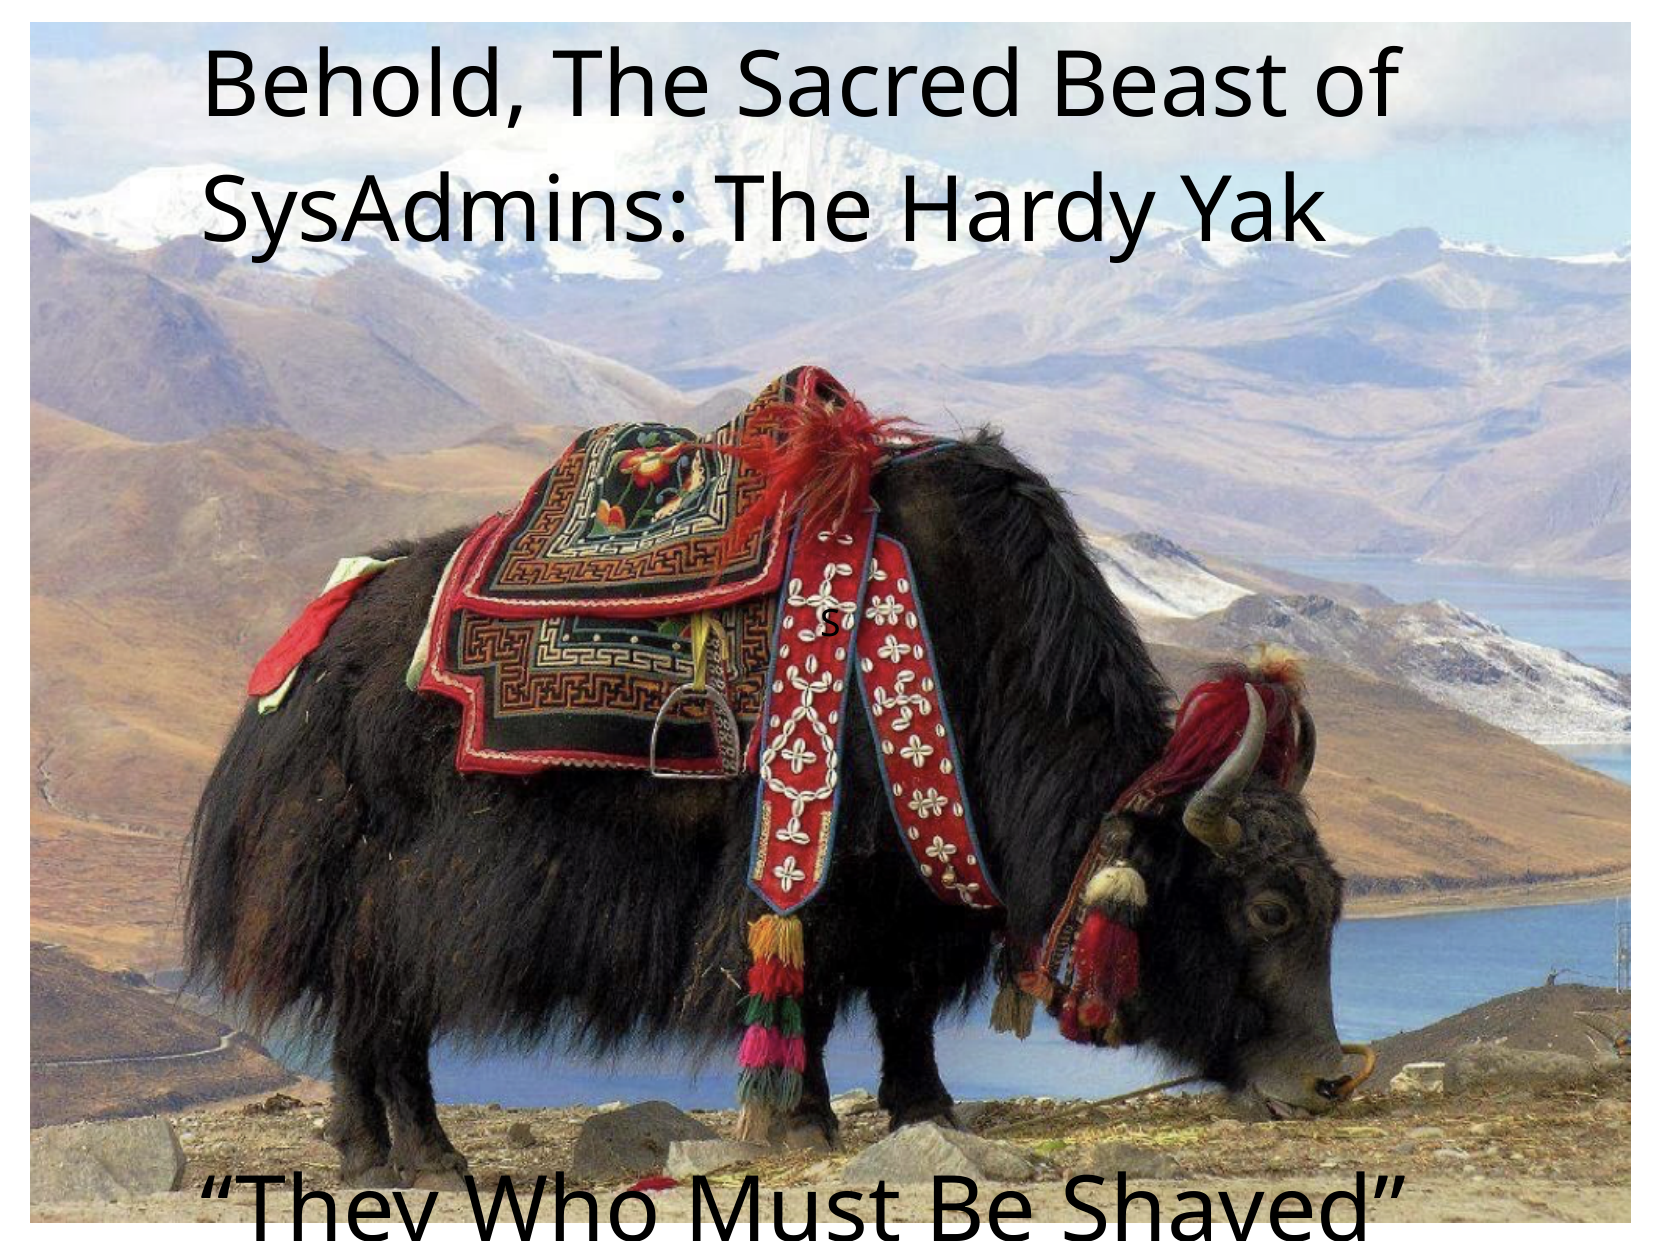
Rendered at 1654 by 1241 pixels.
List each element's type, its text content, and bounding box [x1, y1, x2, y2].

picture [217, 58, 244, 67]
picture [1066, 58, 1093, 67]
picture [30, 22, 1631, 1223]
title Behold, The Sacred Beast of SysAdmins: The Hardy Yak “They Who Must Be Shaved” [200, 67, 1549, 1221]
